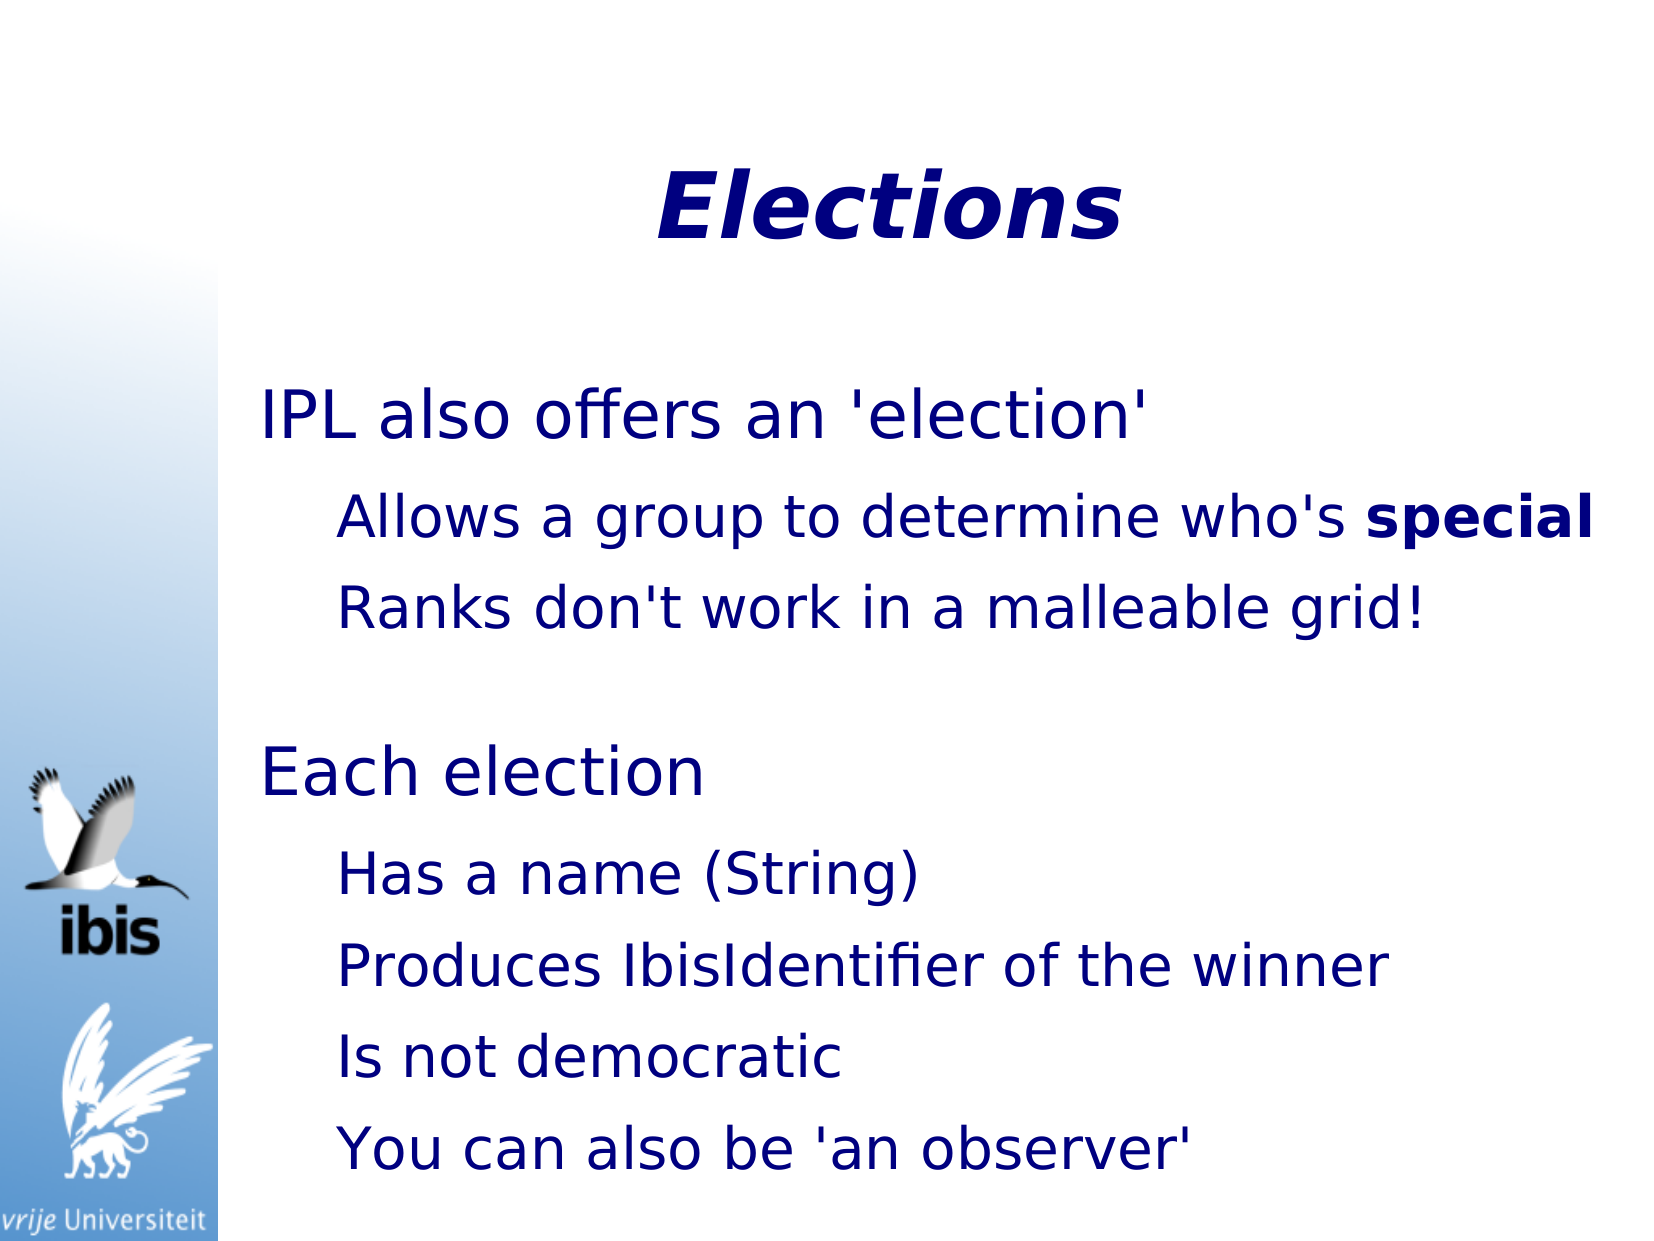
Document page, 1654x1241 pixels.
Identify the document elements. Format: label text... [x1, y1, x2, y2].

list IPL also offers an 'election' Allows a group to determine who's special Ranks don't work in a malleable grid! Each election Has a name (String) Produces IbisIdentifier of the winner Is not democratic You can also be 'an observer' [241, 376, 1654, 1183]
picture [0, 0, 218, 1241]
title Elections [248, 102, 1534, 310]
